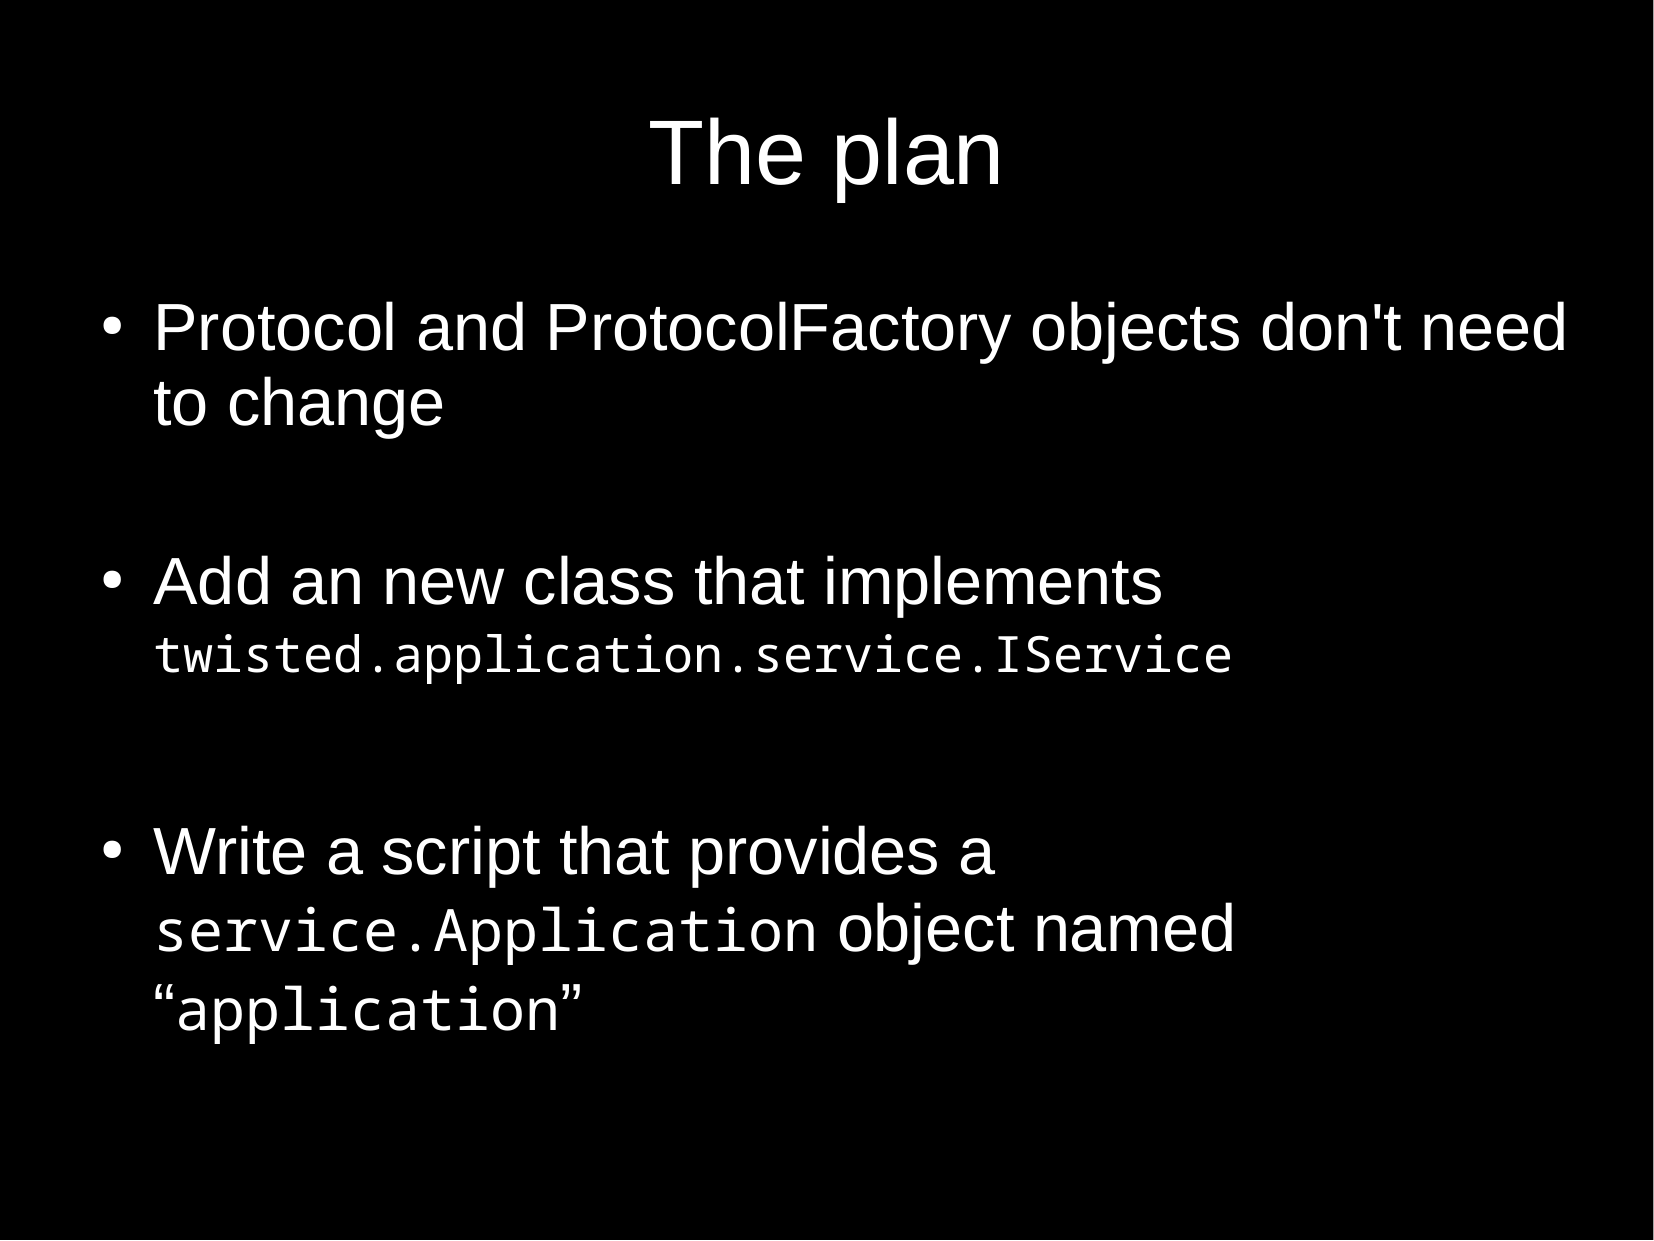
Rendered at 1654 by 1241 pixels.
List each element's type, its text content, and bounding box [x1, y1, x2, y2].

title The plan [82, 56, 1571, 250]
list Protocol and ProtocolFactory objects don't need to change Add an new class that implements twisted.application.service.IService Write a script that provides a service.Application object named “application” [82, 290, 1571, 1094]
